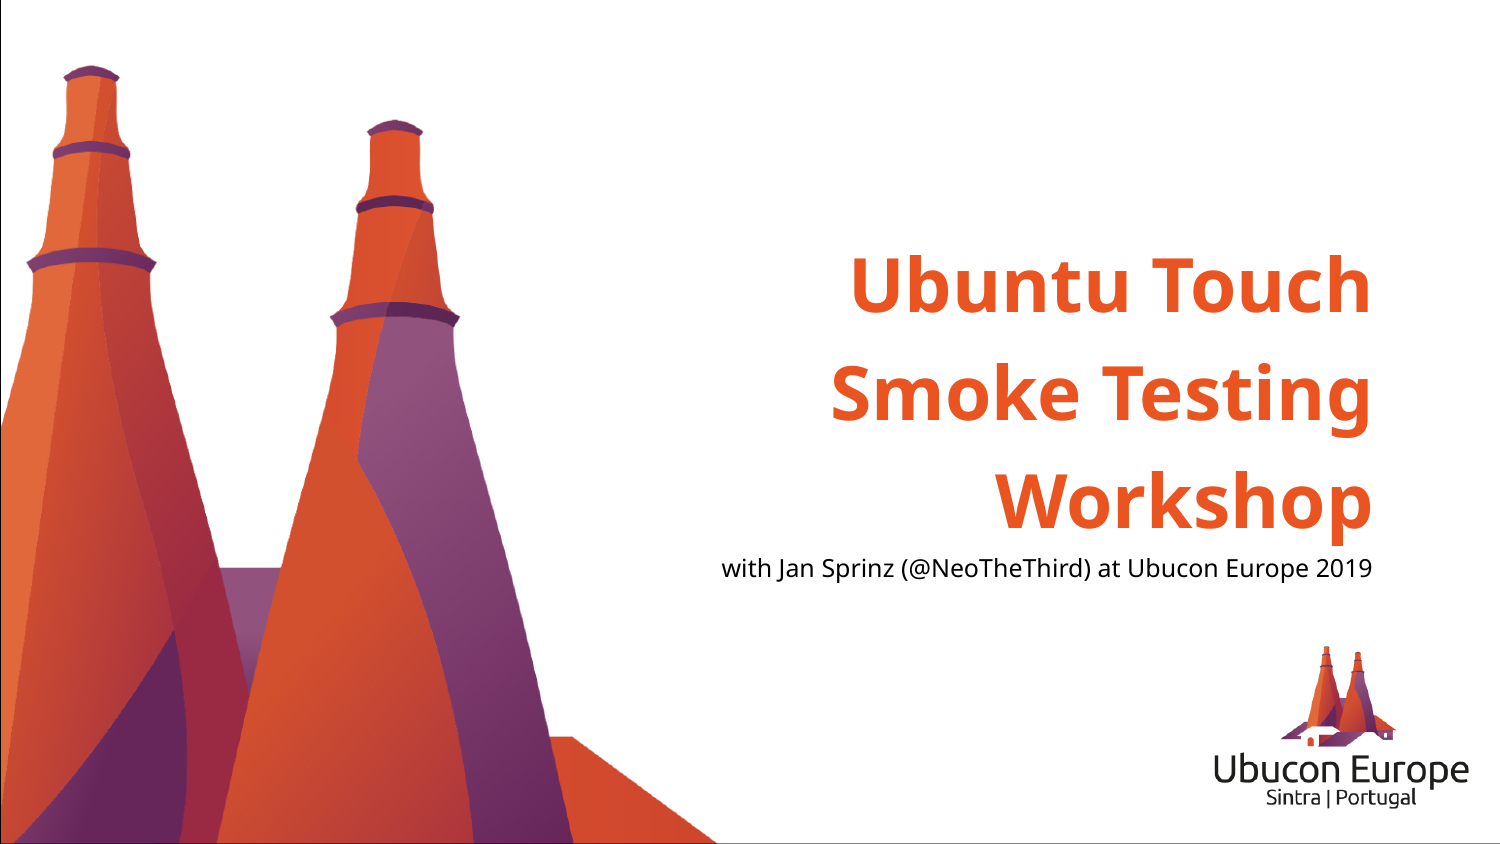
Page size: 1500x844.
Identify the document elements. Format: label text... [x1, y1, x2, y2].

title Ubuntu Touch Smoke Testing Workshop [500, 218, 1374, 500]
picture [0, 0, 1500, 844]
subtitle with Jan Sprinz (@NeoTheThird) at Ubucon Europe 2019 [500, 500, 1374, 636]
